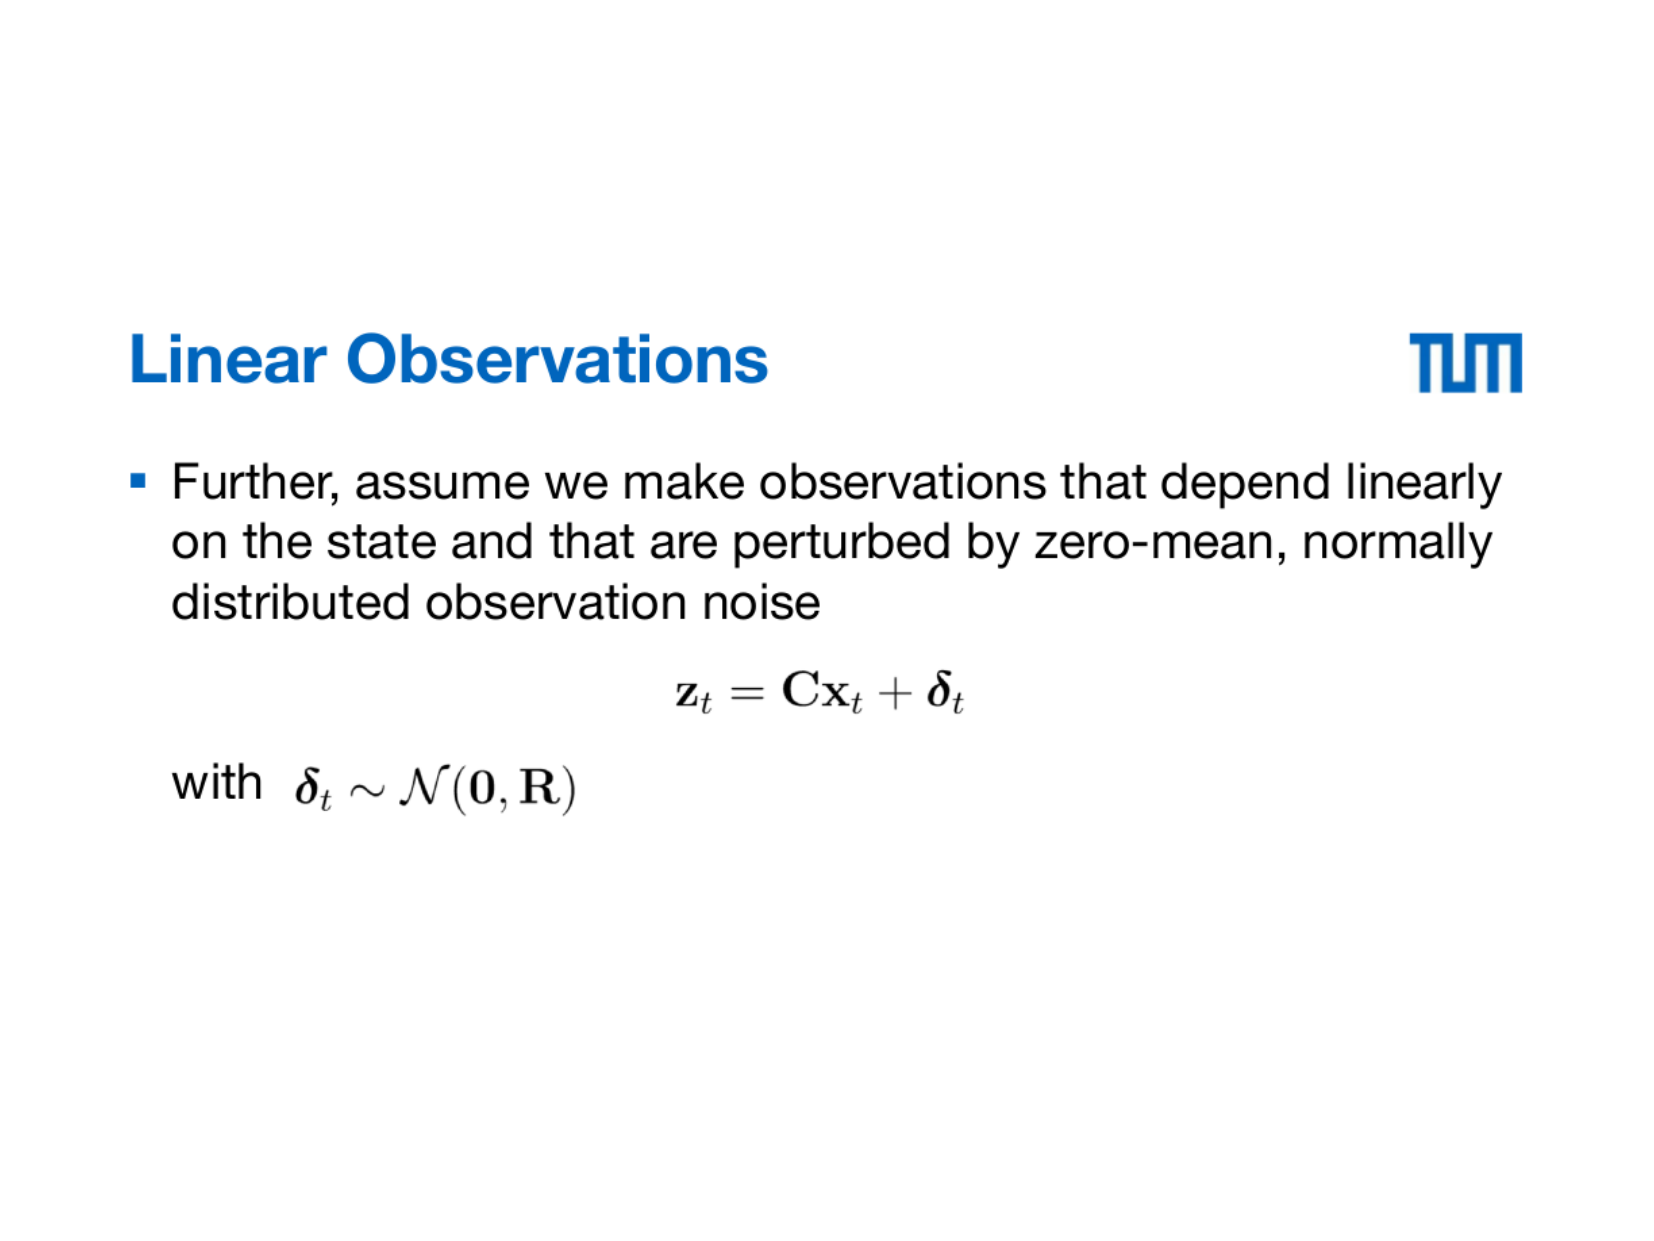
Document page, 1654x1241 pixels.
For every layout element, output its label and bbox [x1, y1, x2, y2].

picture [82, 304, 1571, 995]
